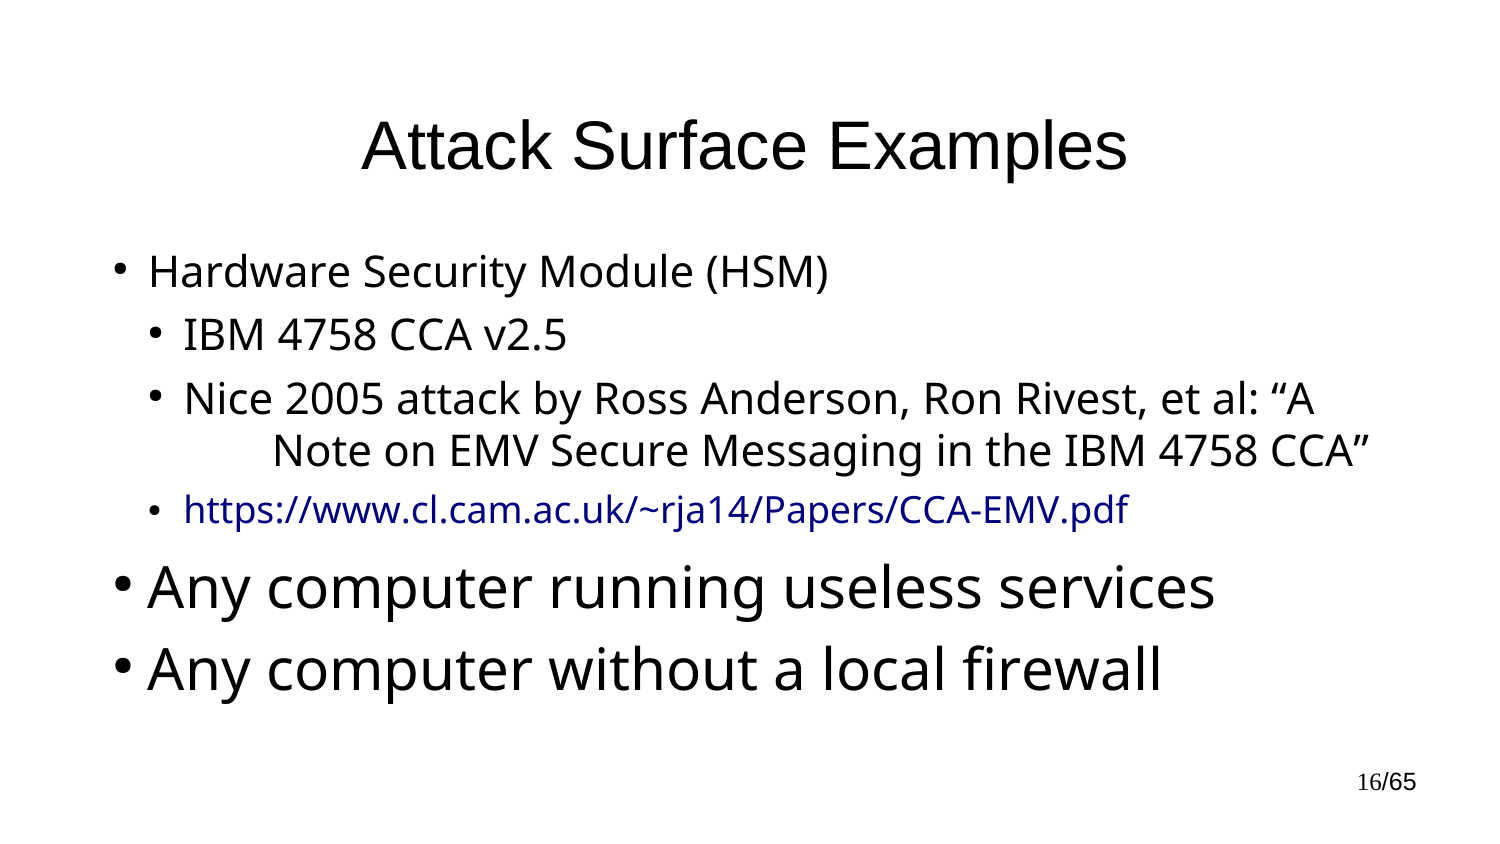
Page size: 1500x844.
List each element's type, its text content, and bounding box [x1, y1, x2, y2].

title Attack Surface Examples [112, 74, 1380, 210]
list Hardware Security Module (HSM) IBM 4758 CCA v2.5 Nice 2005 attack by Ross Anderson, Ron Rivest, et al: “A Note on EMV Secure Messaging in the IBM 4758 CCA” https://www.cl.cam.ac.uk/~rja14/Papers/CCA-EMV.pdf Any computer running useless services Any computer without a local firewall [112, 243, 1380, 744]
